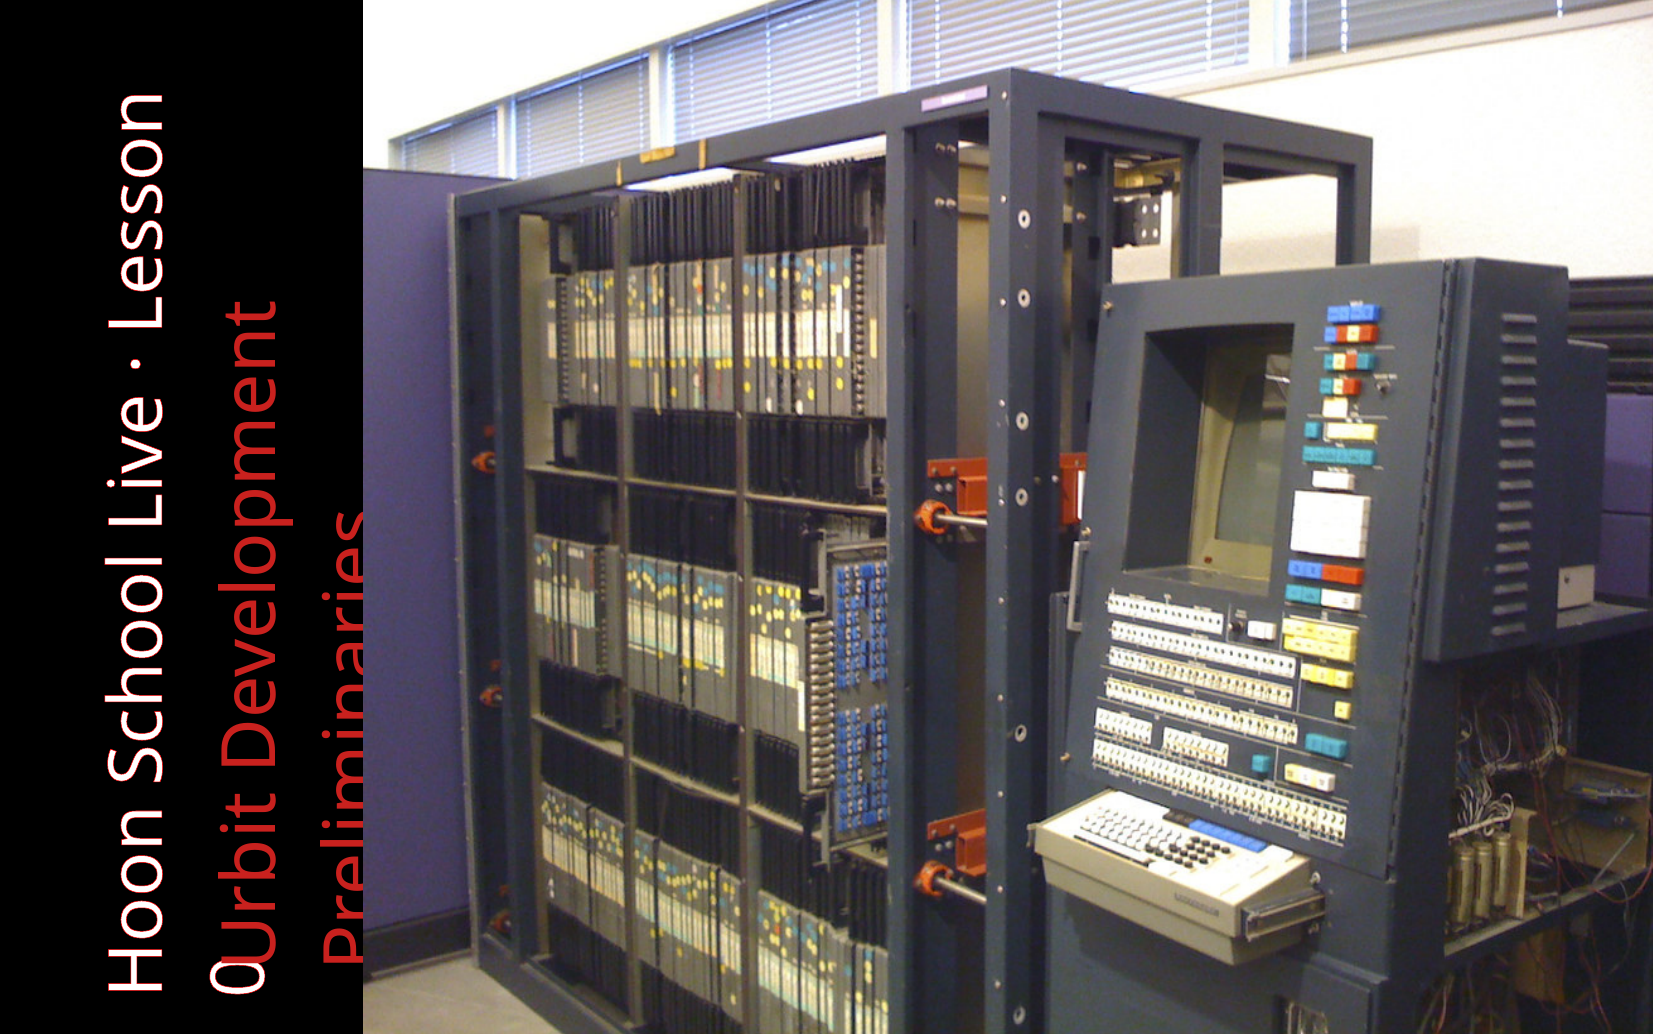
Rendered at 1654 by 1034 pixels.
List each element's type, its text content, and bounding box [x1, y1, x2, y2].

text_box Hoon School Live · Lesson 0 [74, 30, 168, 1013]
picture [363, 0, 1653, 1034]
text_box Urbit Development Preliminaries [187, 75, 360, 986]
